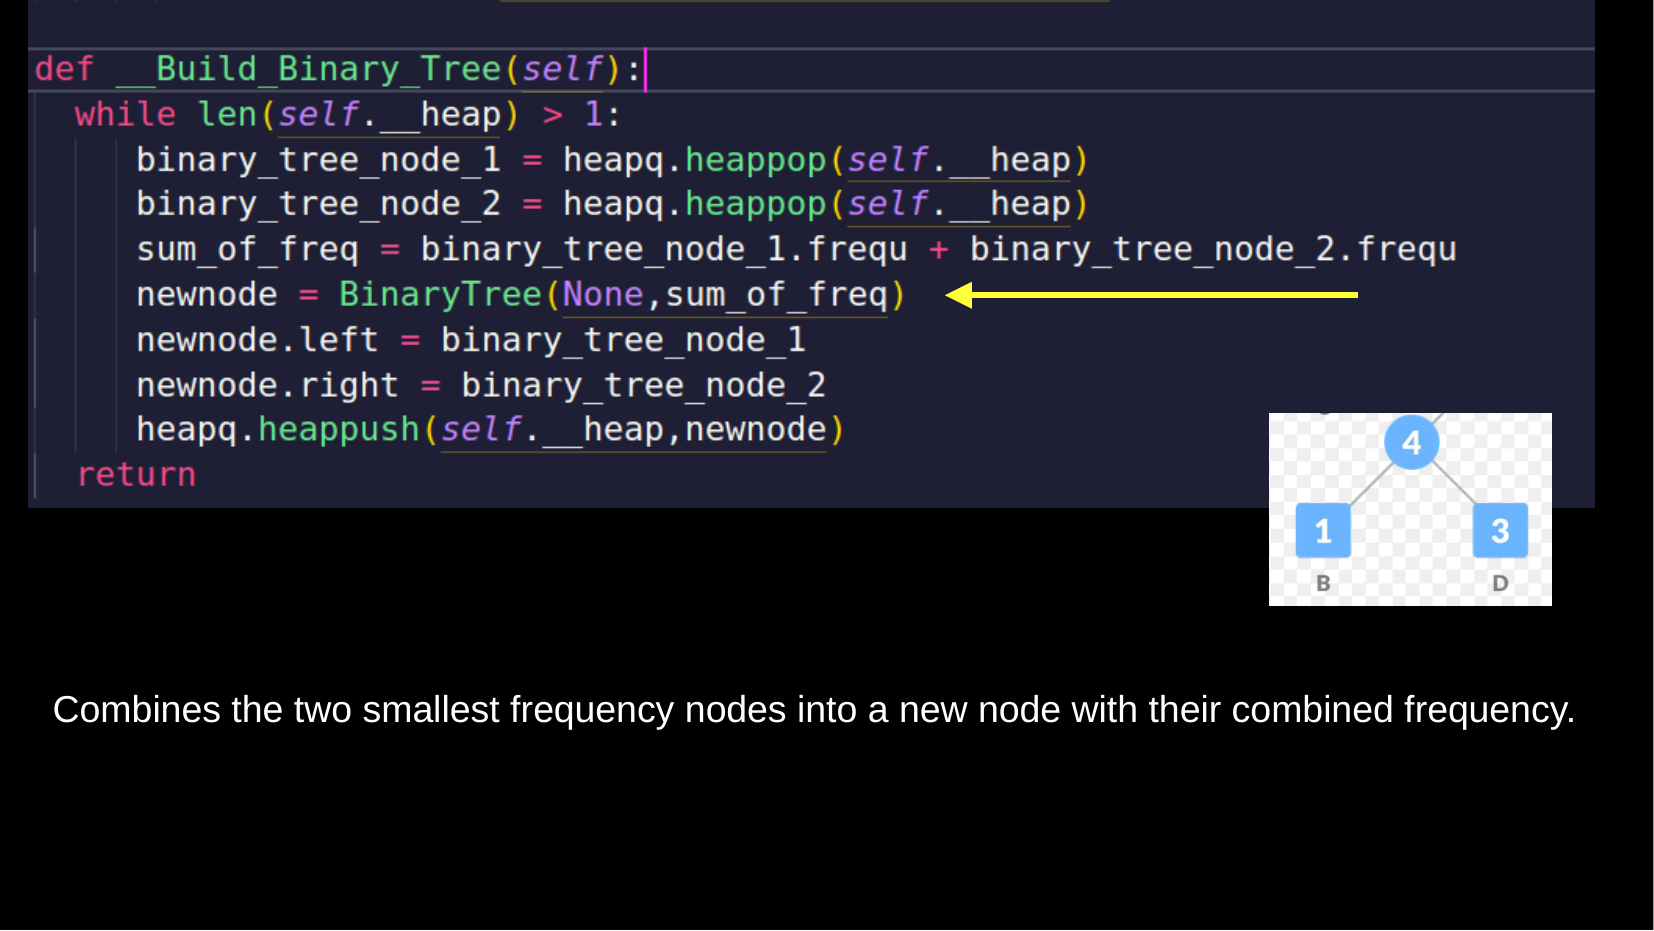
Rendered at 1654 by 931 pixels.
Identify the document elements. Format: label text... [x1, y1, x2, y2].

picture [28, 0, 1595, 607]
text_box Combines the two smallest frequency nodes into a new node with their combined frequency. [37, 681, 1595, 827]
